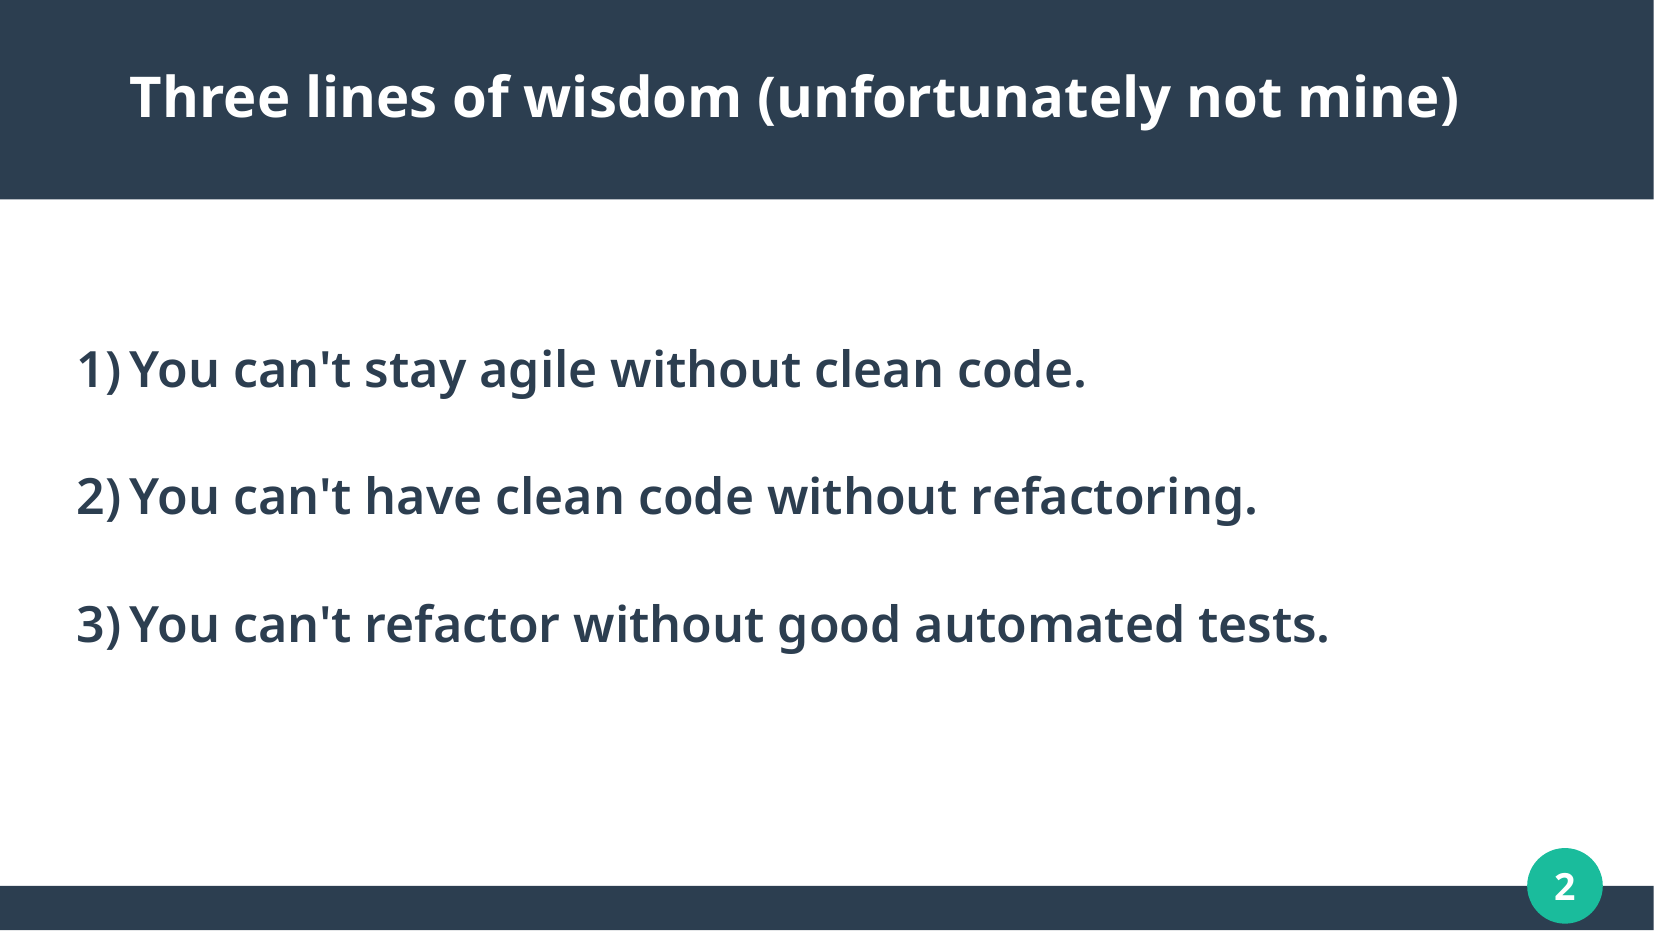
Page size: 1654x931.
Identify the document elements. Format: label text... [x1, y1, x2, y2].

title Three lines of wisdom (unfortunately not mine) [59, 37, 1595, 155]
list You can't stay agile without clean code. You can't have clean code without refactoring. You can't refactor without good automated tests. [59, 243, 1595, 864]
